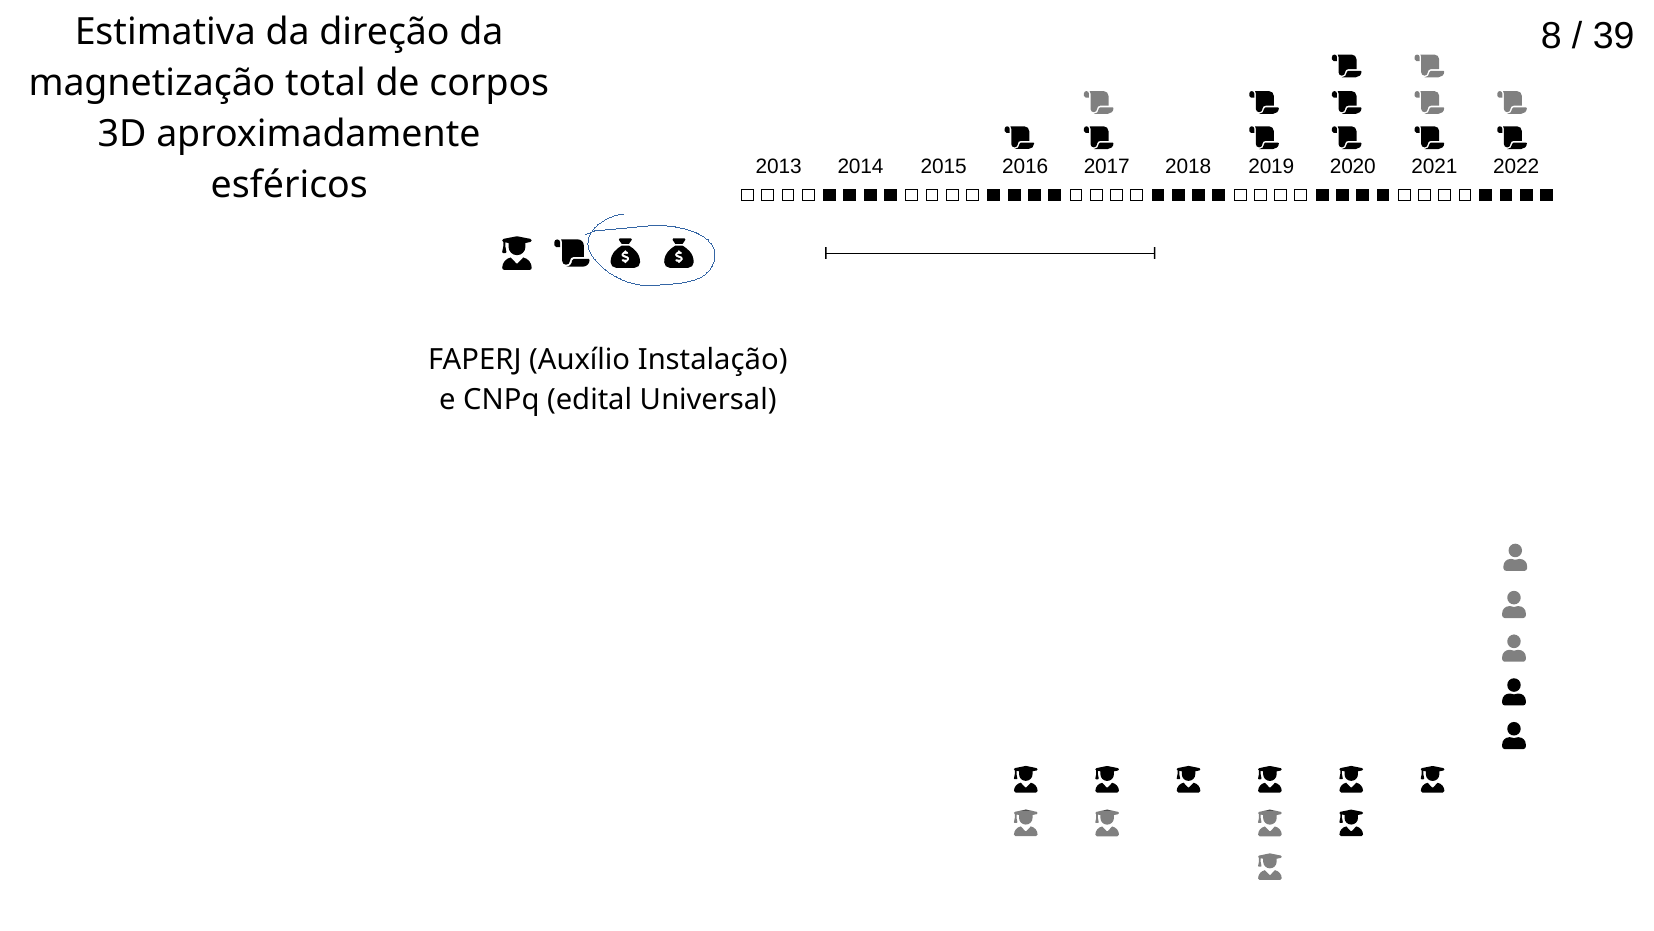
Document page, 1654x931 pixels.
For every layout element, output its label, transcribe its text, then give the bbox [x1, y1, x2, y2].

text_box 2013 [740, 147, 817, 186]
text_box [1152, 189, 1164, 201]
text_box [782, 189, 794, 201]
text_box [1356, 189, 1369, 201]
text_box 2015 [905, 147, 982, 186]
picture [664, 238, 694, 268]
text_box [905, 189, 918, 201]
picture [610, 238, 641, 268]
text_box [1090, 189, 1103, 201]
picture [1249, 89, 1279, 116]
text_box [1048, 189, 1061, 201]
text_box FAPERJ (Auxílio Instalação) e CNPq (edital Universal) [413, 301, 804, 455]
text_box [1212, 189, 1225, 201]
picture [1013, 765, 1038, 793]
text_box <number> / 39 [1375, 0, 1654, 71]
text_box 2018 [1150, 147, 1227, 186]
text_box [1336, 189, 1349, 201]
text_box 2019 [1233, 147, 1310, 186]
picture [1497, 124, 1527, 151]
text_box [1254, 189, 1267, 201]
text_box [1013, 810, 1040, 840]
text_box [1257, 810, 1284, 840]
picture [1249, 124, 1279, 151]
text_box [926, 189, 938, 201]
text_box [761, 189, 774, 201]
text_box [884, 189, 897, 201]
picture [1331, 89, 1362, 116]
picture [1004, 124, 1035, 151]
picture [1420, 766, 1445, 793]
picture [1095, 766, 1119, 793]
text_box [1028, 189, 1041, 201]
text_box [1234, 189, 1247, 201]
picture [502, 236, 532, 270]
text_box [946, 189, 959, 201]
text_box [1520, 189, 1533, 201]
text_box 2016 [987, 147, 1064, 186]
picture [1176, 765, 1201, 793]
text_box [741, 189, 754, 201]
text_box [1398, 189, 1411, 201]
text_box [1316, 189, 1329, 201]
picture [1502, 721, 1526, 750]
text_box [1479, 189, 1492, 201]
text_box [1540, 189, 1553, 201]
text_box 2014 [822, 147, 899, 186]
text_box [1070, 189, 1082, 201]
picture [554, 237, 590, 269]
text_box [843, 189, 856, 201]
picture [1339, 765, 1364, 793]
text_box [1413, 83, 1446, 119]
text_box [1093, 810, 1120, 840]
picture [1414, 124, 1445, 151]
picture [1331, 124, 1362, 151]
text_box 2020 [1315, 147, 1391, 186]
text_box Estimativa da direção da magnetização total de corpos 3D aproximadamente esféricos [11, 0, 567, 213]
picture [1339, 809, 1364, 837]
text_box [1500, 189, 1512, 201]
text_box [1418, 189, 1431, 201]
text_box 2017 [1068, 147, 1145, 186]
text_box [987, 189, 1000, 201]
text_box [1413, 46, 1446, 82]
text_box [1294, 189, 1307, 201]
text_box 2022 [1478, 147, 1555, 186]
text_box [1192, 189, 1205, 201]
text_box [1274, 189, 1287, 201]
text_box [1172, 189, 1185, 201]
picture [1083, 124, 1114, 151]
text_box [1502, 542, 1529, 572]
text_box [1257, 851, 1284, 880]
text_box [1008, 189, 1021, 201]
text_box [1501, 590, 1528, 619]
text_box [1130, 189, 1143, 201]
text_box [1496, 83, 1529, 119]
text_box [823, 189, 836, 201]
text_box 2021 [1396, 147, 1473, 186]
picture [1258, 766, 1282, 793]
text_box [1377, 189, 1389, 201]
text_box [1110, 189, 1123, 201]
text_box [1501, 634, 1528, 663]
text_box [1083, 83, 1115, 119]
text_box [1459, 189, 1471, 201]
text_box [966, 189, 979, 201]
picture [1502, 678, 1526, 706]
text_box [802, 189, 815, 201]
text_box [864, 189, 877, 201]
picture [1331, 52, 1362, 79]
text_box [1438, 189, 1451, 201]
